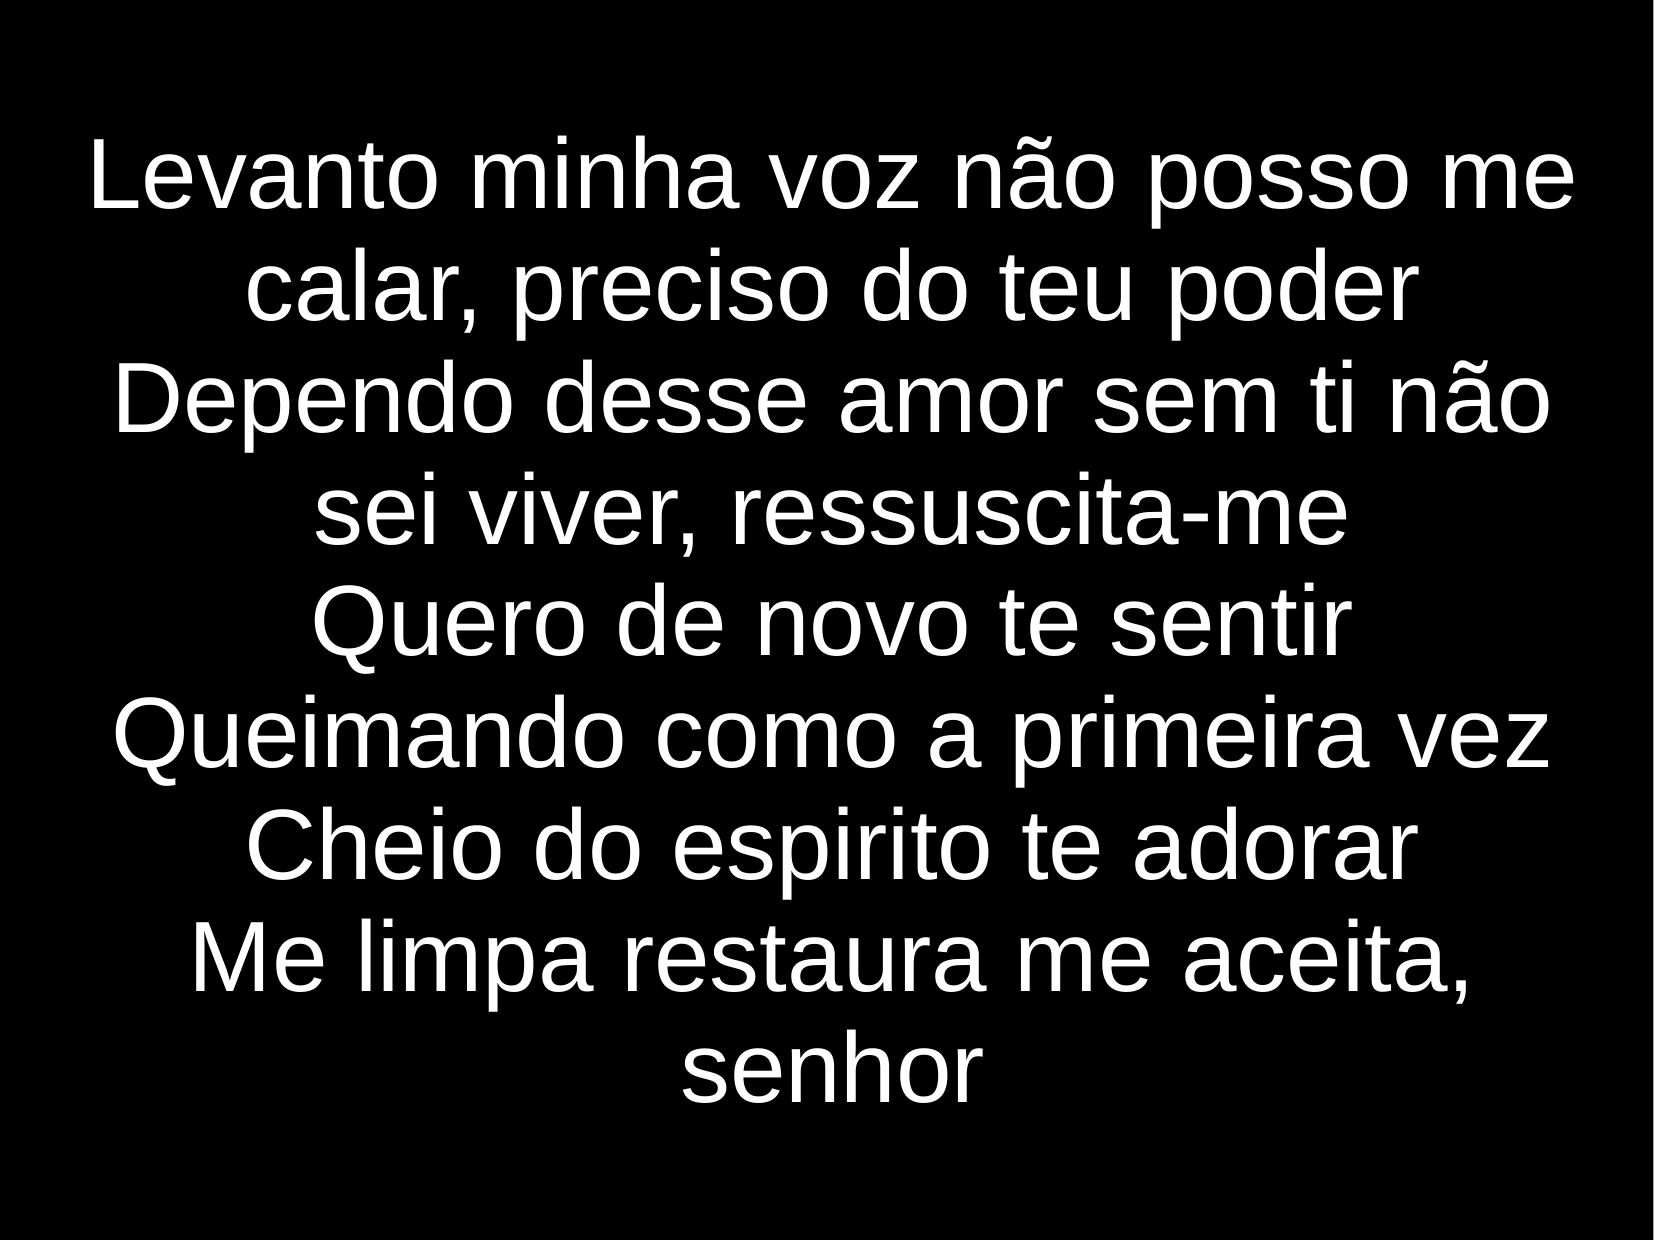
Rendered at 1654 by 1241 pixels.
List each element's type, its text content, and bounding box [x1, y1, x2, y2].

subtitle Levanto minha voz não posso me calar, preciso do teu poder Dependo desse amor sem ti não sei viver, ressuscita-me Quero de novo te sentir Queimando como a primeira vez Cheio do espirito te adorar Me limpa restaura me aceita, senhor [59, 49, 1607, 1193]
